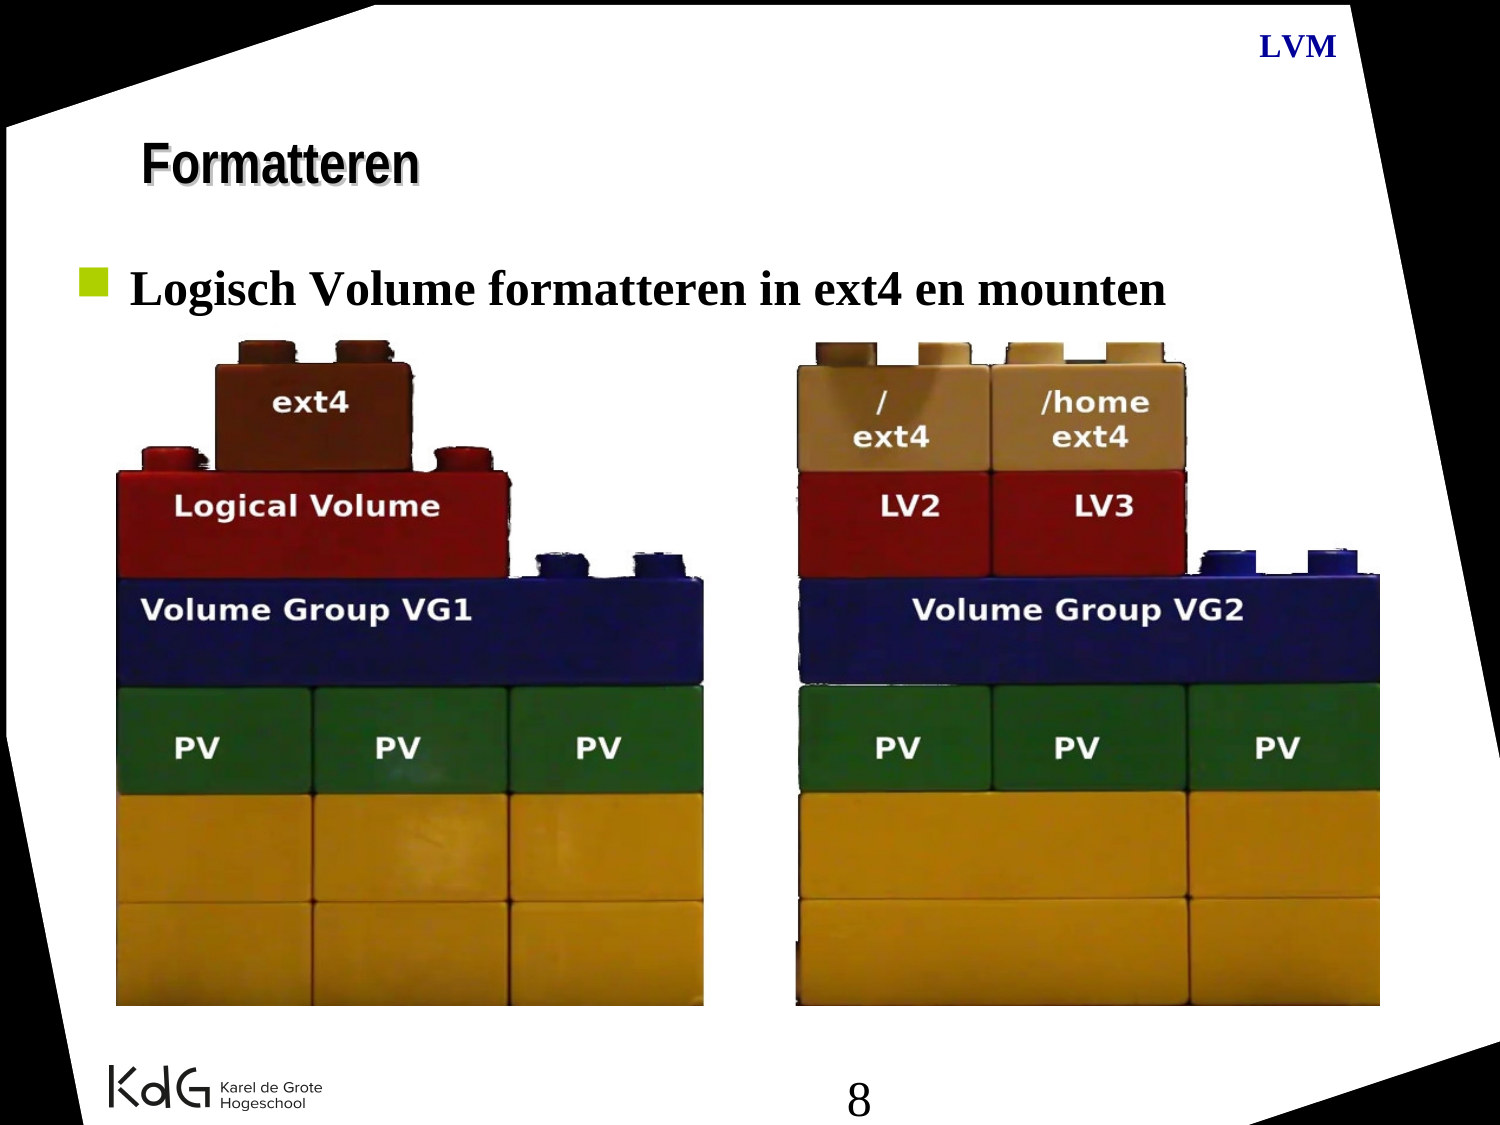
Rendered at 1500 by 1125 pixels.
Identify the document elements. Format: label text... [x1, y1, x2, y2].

picture [109, 1065, 322, 1111]
picture [116, 324, 1380, 1006]
list Logisch Volume formatteren in ext4 en mounten [75, 260, 1425, 1004]
title Formatteren [141, 72, 1447, 253]
